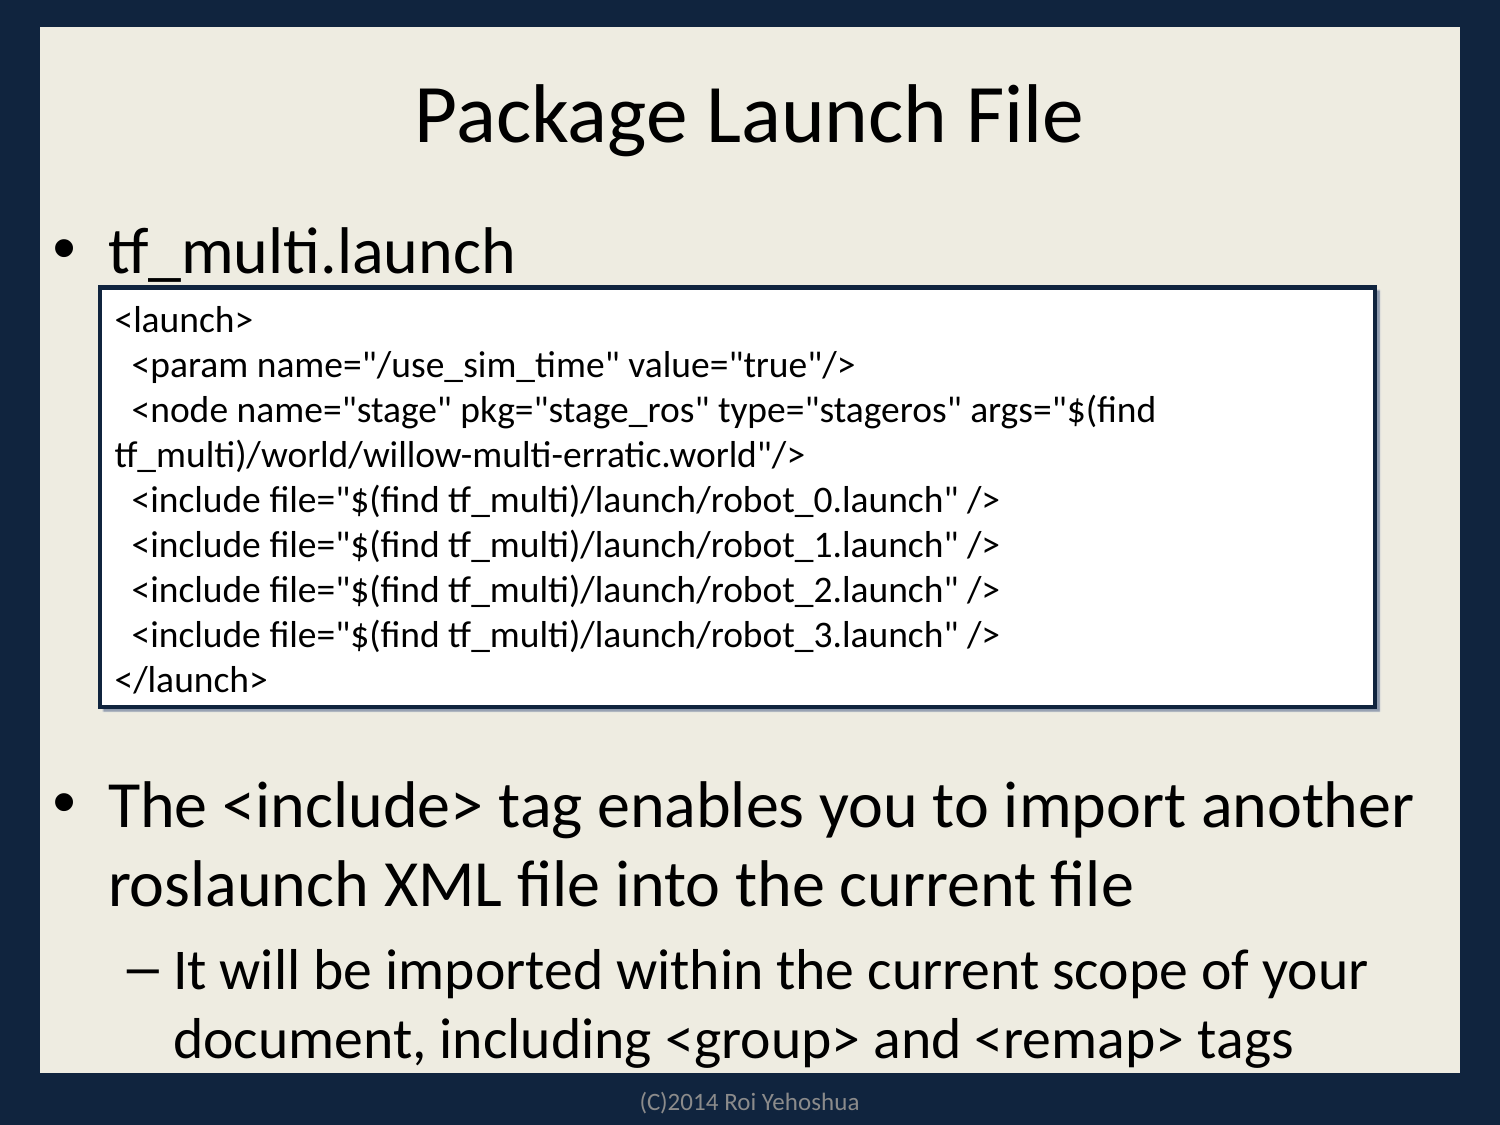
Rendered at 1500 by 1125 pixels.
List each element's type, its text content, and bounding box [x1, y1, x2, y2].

list tf_multi.launch The <include> tag enables you to import another roslaunch XML file into the current file It will be imported within the current scope of your document, including <group> and <remap> tags [37, 200, 1463, 1080]
text_box <launch> <param name="/use_sim_time" value="true"/> <node name="stage" pkg="stage_ros" type="stageros" args="$(find tf_multi)/world/willow-multi-erratic.world"/> <include file="$(find tf_multi)/launch/robot_0.launch" /> <include file="$(find tf_multi)/launch/robot_1.launch" /> <include file="$(find tf_multi)/launch/robot_2.launch" /> <include file="$(find tf_multi)/launch/robot_3.launch" /> </launch> [99, 287, 1375, 708]
footer (C)2014 Roi Yehoshua [512, 1074, 988, 1125]
title Package Launch File [37, 31, 1463, 188]
